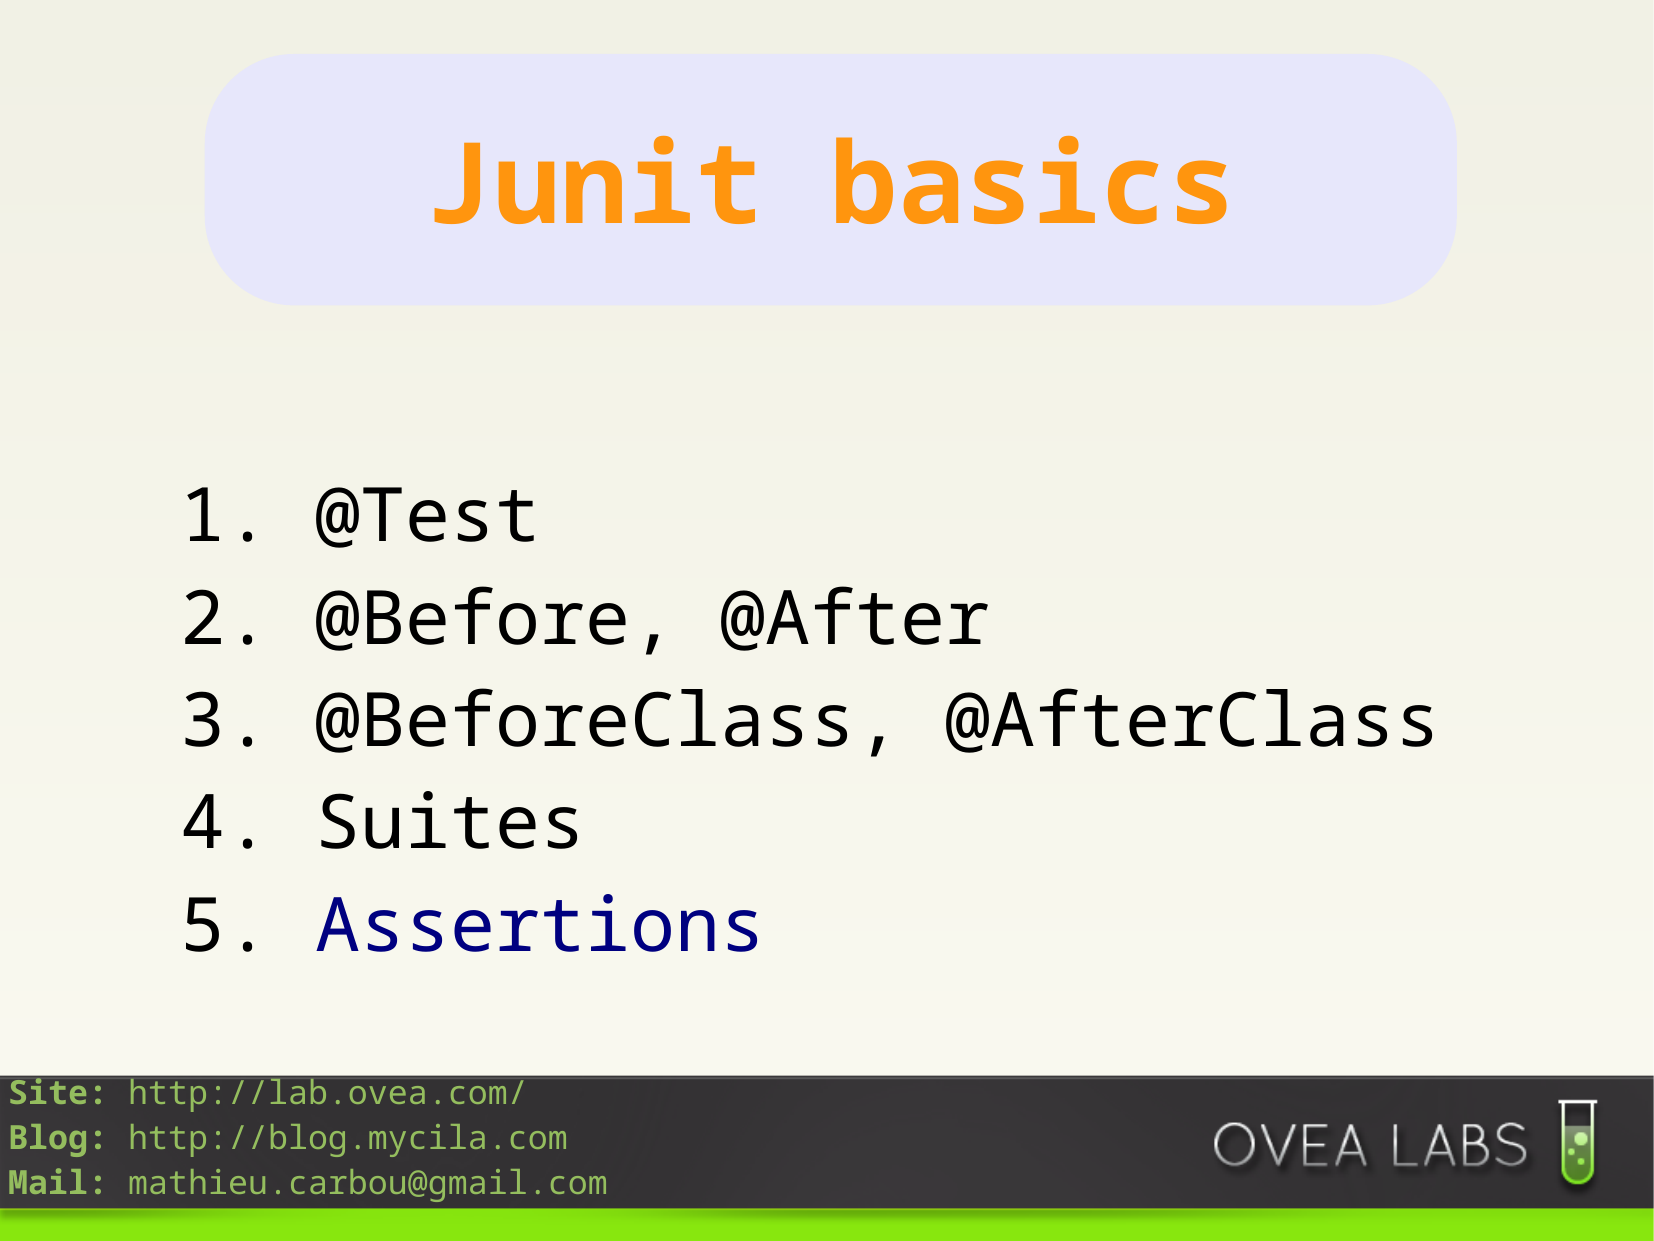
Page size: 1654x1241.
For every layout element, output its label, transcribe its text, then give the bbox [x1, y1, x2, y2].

picture [0, 0, 1654, 1241]
text_box Junit basics [204, 53, 1457, 306]
text_box @Test @Before, @After @BeforeClass, @AfterClass Suites Assertions [165, 454, 1517, 976]
